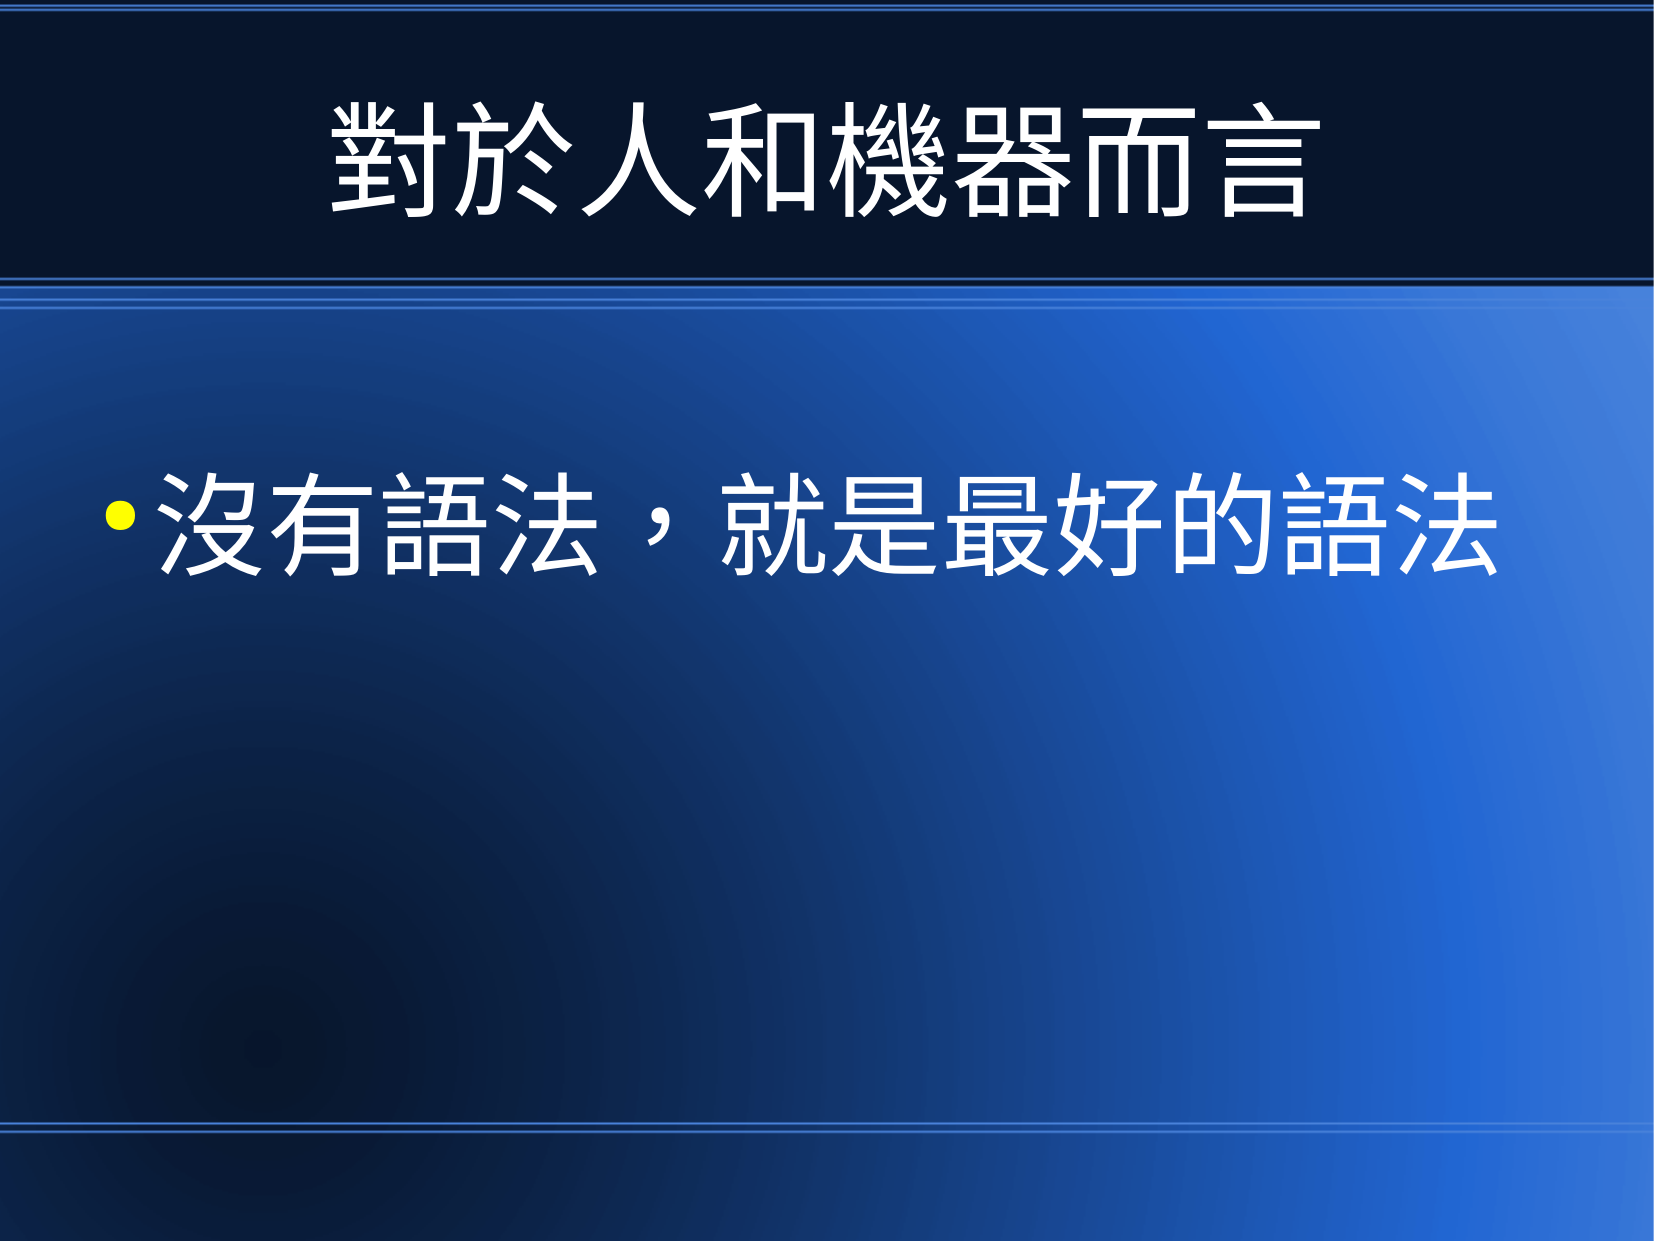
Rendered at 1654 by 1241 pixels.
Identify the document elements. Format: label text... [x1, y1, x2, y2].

title 對於人和機器而言 [82, 49, 1571, 257]
list 沒有語法，就是最好的語法 [82, 355, 1571, 1241]
picture [0, 0, 1654, 1241]
